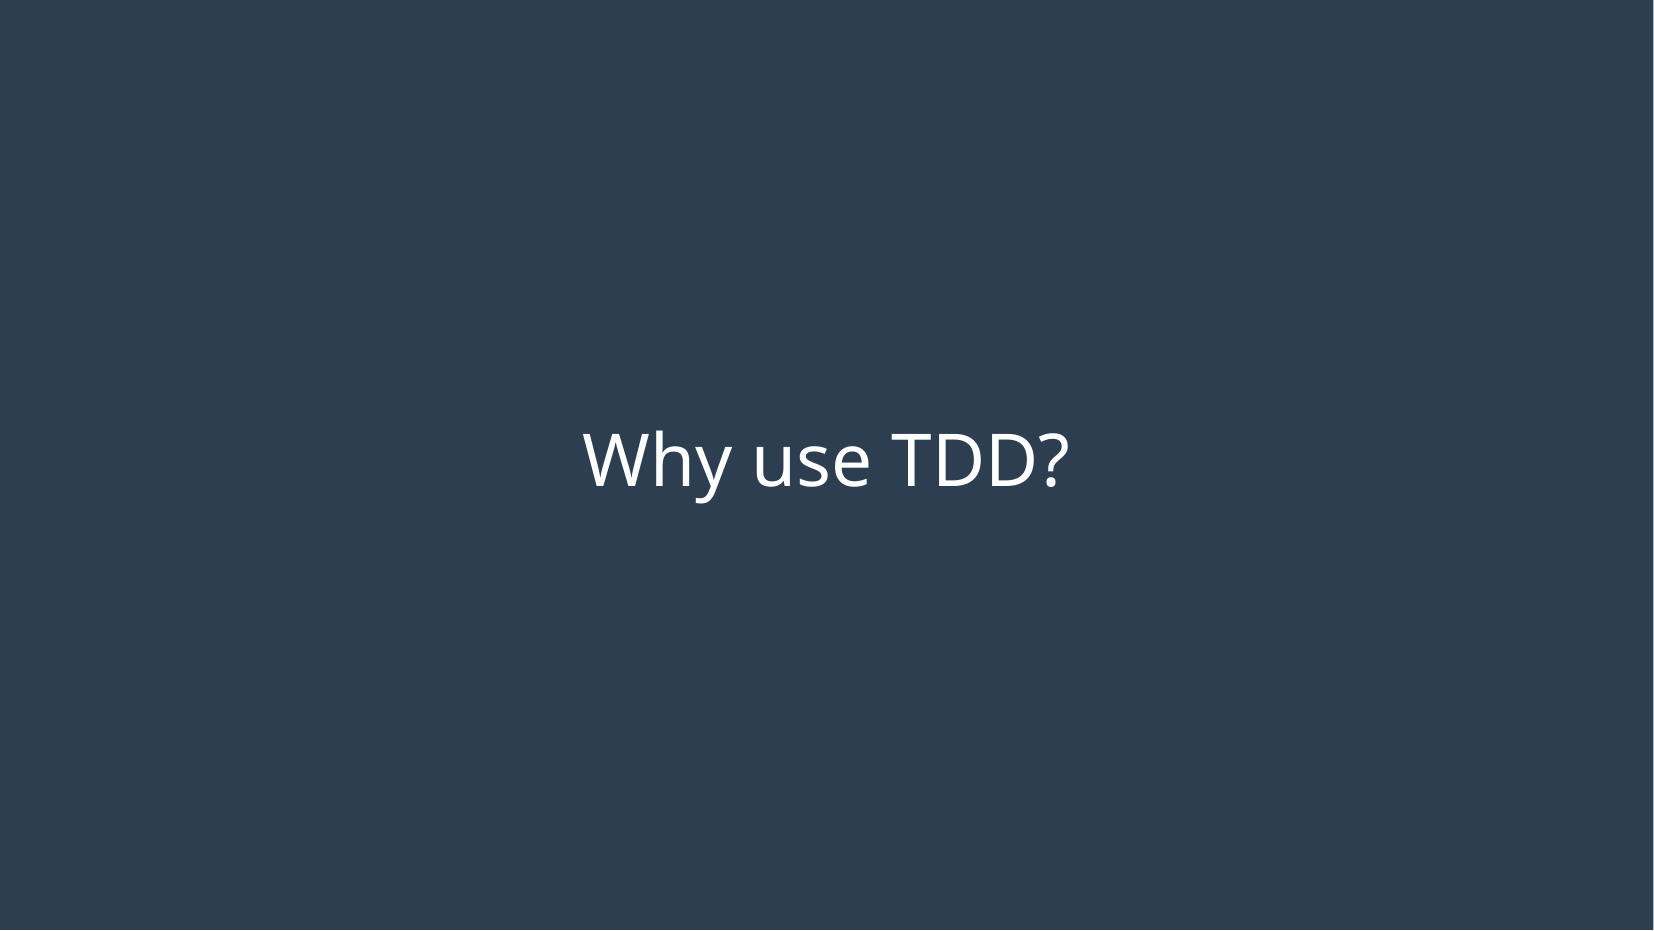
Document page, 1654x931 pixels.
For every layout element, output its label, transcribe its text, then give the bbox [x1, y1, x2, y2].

subtitle Why use TDD? [29, 0, 1625, 916]
